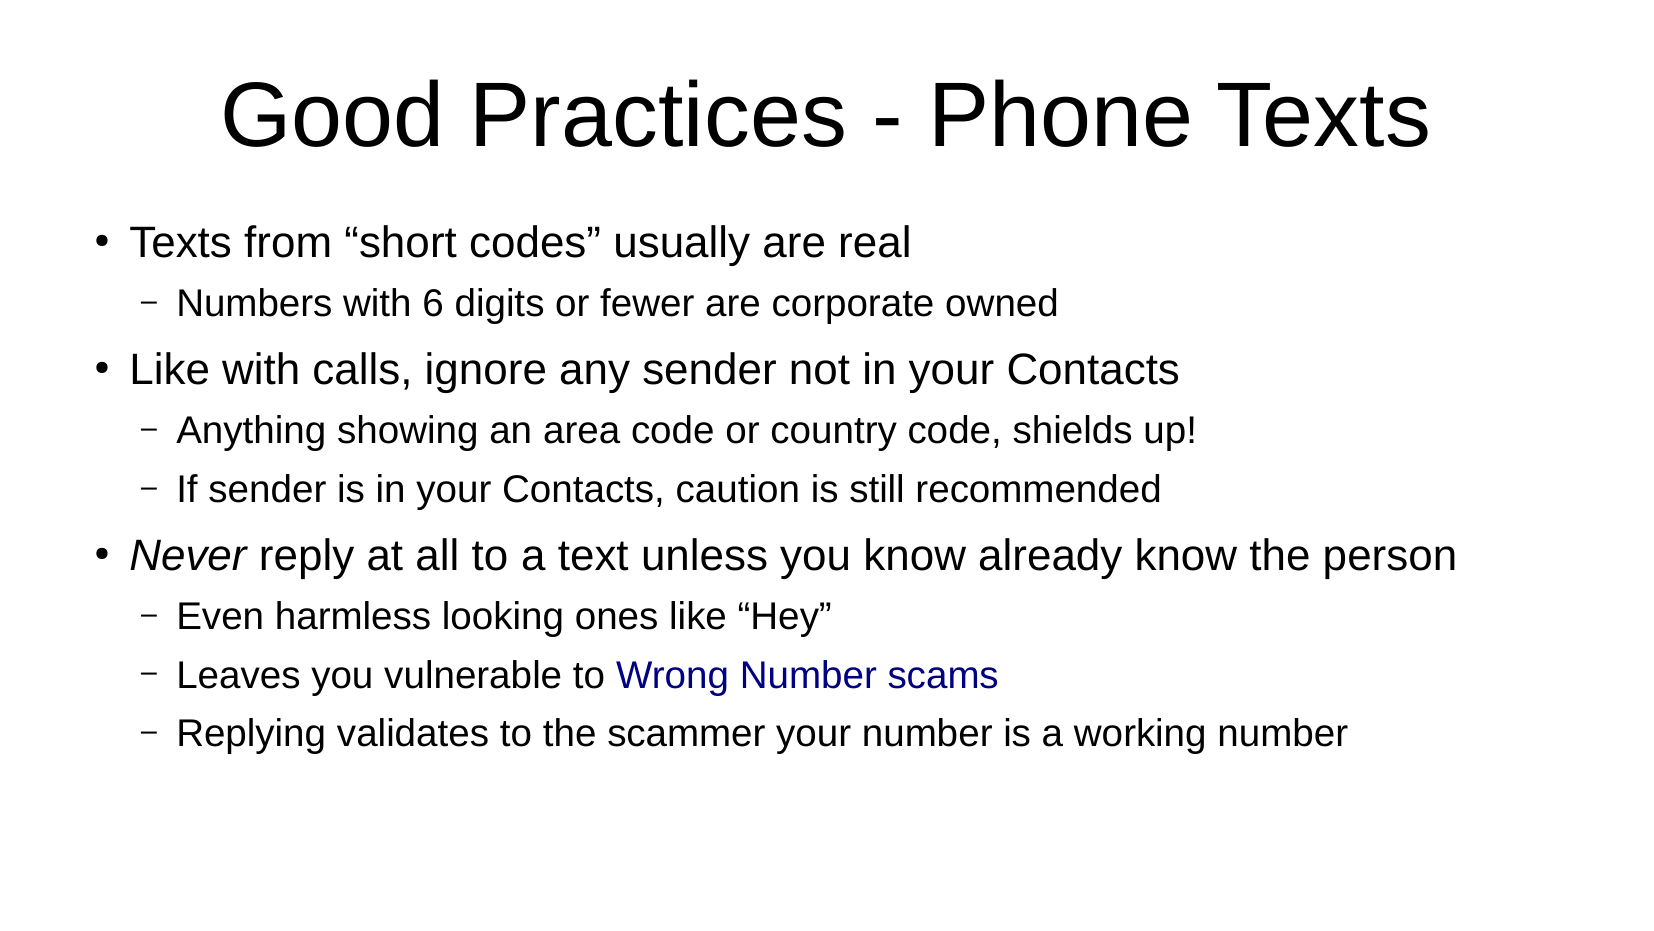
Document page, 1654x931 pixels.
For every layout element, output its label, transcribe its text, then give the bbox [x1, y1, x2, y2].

title Good Practices - Phone Texts [82, 37, 1571, 193]
list Texts from “short codes” usually are real Numbers with 6 digits or fewer are corporate owned Like with calls, ignore any sender not in your Contacts Anything showing an area code or country code, shields up! If sender is in your Contacts, caution is still recommended Never reply at all to a text unless you know already know the person Even harmless looking ones like “Hey” Leaves you vulnerable to Wrong Number scams Replying validates to the scammer your number is a working number [82, 217, 1571, 758]
